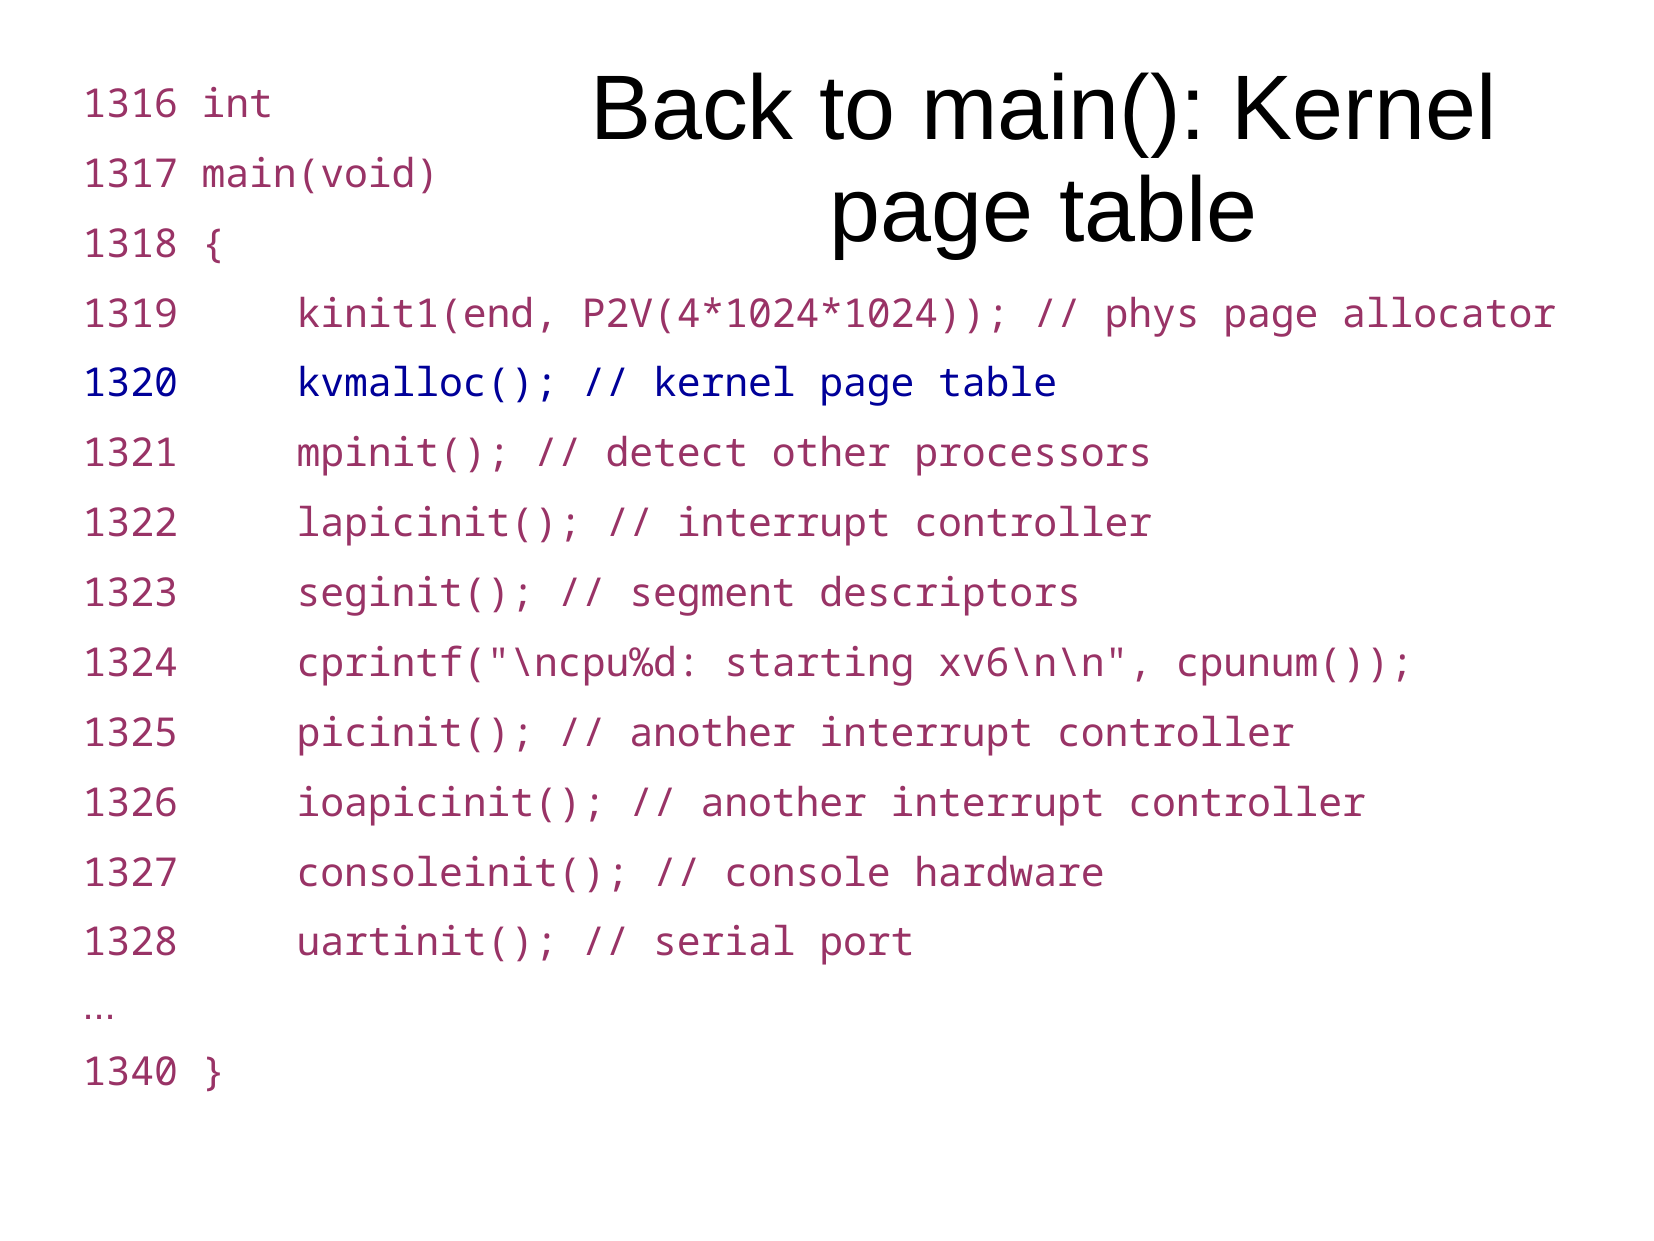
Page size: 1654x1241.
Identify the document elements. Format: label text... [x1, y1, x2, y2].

title Back to main(): Kernel page table [525, 55, 1564, 263]
list 1316 int 1317 main(void) 1318 { 1319 kinit1(end, P2V(4*1024*1024)); // phys page allocator 1320 kvmalloc(); // kernel page table 1321 mpinit(); // detect other processors 1322 lapicinit(); // interrupt controller 1323 seginit(); // segment descriptors 1324 cprintf("\ncpu%d: starting xv6\n\n", cpunum()); 1325 picinit(); // another interrupt controller 1326 ioapicinit(); // another interrupt controller 1327 consoleinit(); // console hardware 1328 uartinit(); // serial port ... 1340 } [82, 75, 1571, 1163]
